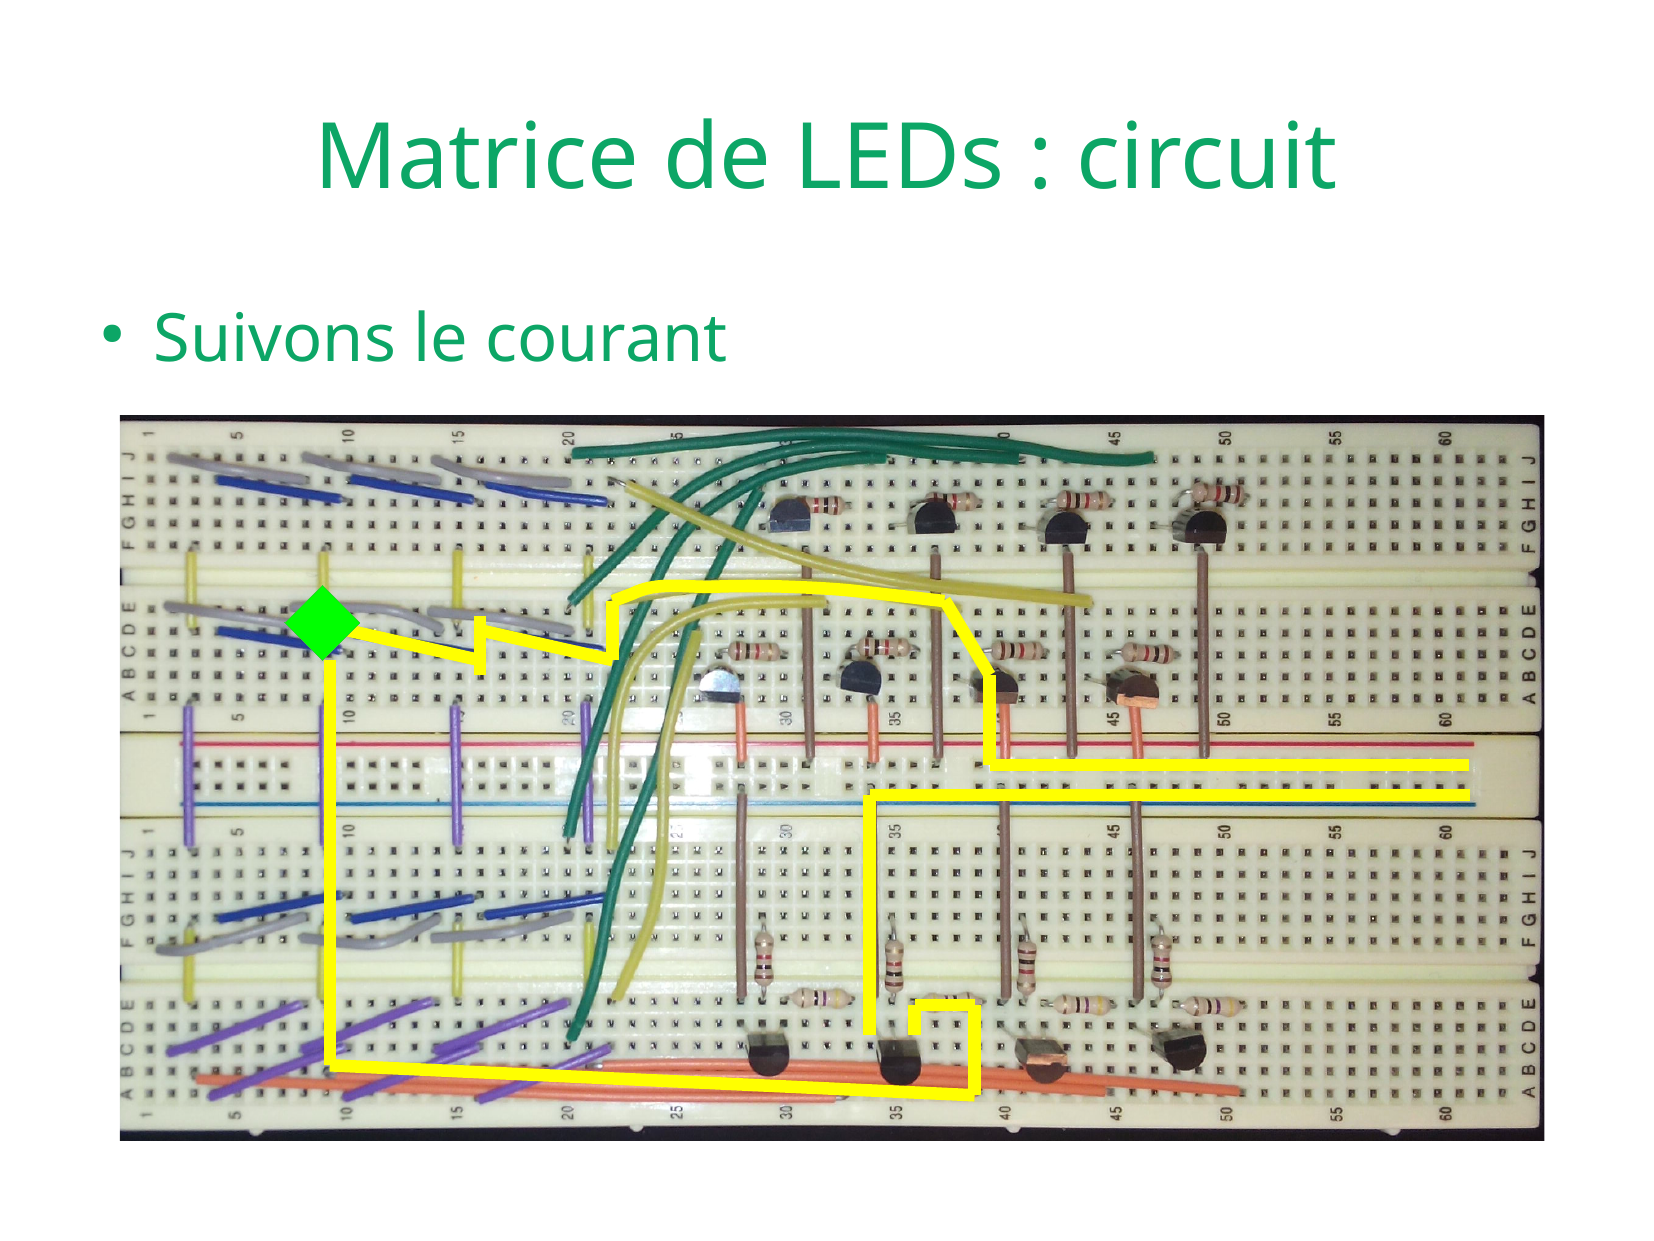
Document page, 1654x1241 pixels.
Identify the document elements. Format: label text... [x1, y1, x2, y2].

text_box [284, 585, 360, 661]
picture [119, 415, 1545, 1141]
title Matrice de LEDs : circuit [82, 49, 1571, 257]
list Suivons le courant [82, 290, 1571, 1010]
